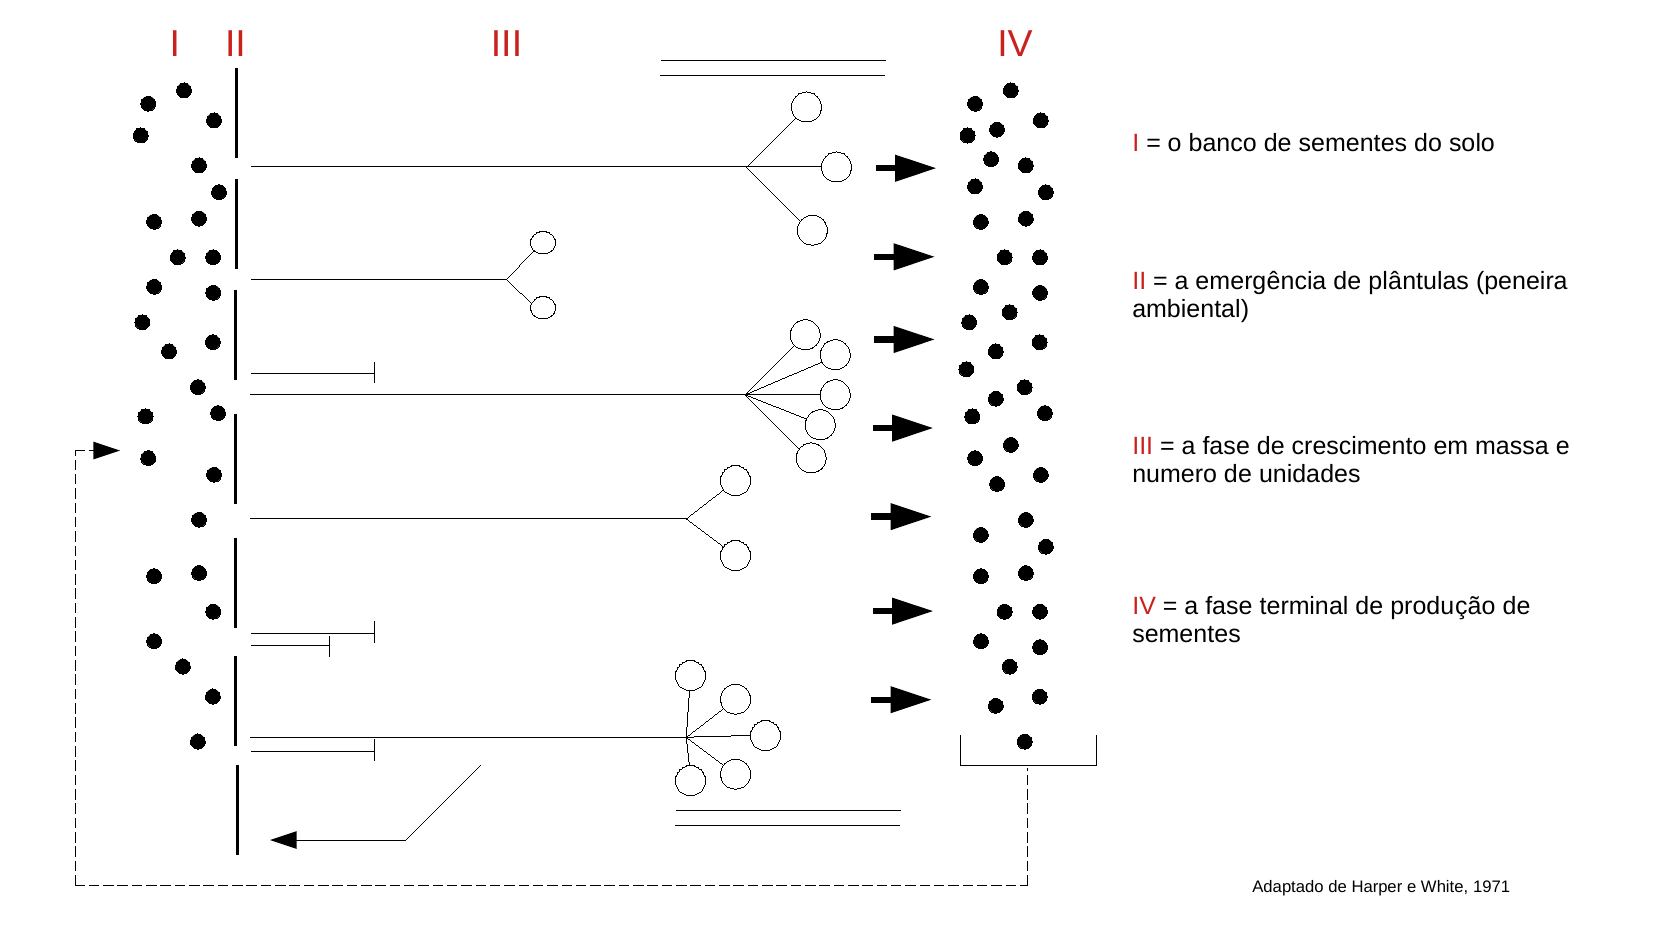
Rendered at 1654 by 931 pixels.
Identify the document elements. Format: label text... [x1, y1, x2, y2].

text_box [140, 450, 156, 466]
text_box [961, 314, 977, 330]
text_box [1002, 304, 1018, 320]
text_box [1038, 184, 1054, 200]
text_box [146, 568, 162, 584]
text_box [973, 214, 989, 230]
text_box Adaptado de Harper e White, 1971 [1237, 870, 1546, 904]
text_box [796, 442, 827, 473]
text_box [1032, 689, 1048, 705]
text_box [133, 127, 149, 143]
text_box [973, 568, 989, 584]
text_box [973, 527, 989, 543]
text_box [211, 184, 227, 200]
text_box [205, 688, 221, 705]
text_box [175, 658, 191, 675]
text_box [821, 151, 852, 182]
text_box [1018, 565, 1034, 581]
text_box [206, 112, 222, 128]
text_box [1002, 659, 1018, 675]
text_box [1018, 211, 1034, 227]
text_box [137, 408, 154, 424]
text_box [1033, 114, 1049, 128]
text_box [206, 467, 222, 483]
text_box [191, 565, 207, 581]
text_box [988, 343, 1004, 359]
text_box [140, 96, 156, 112]
text_box [675, 660, 706, 691]
text_box [720, 465, 751, 496]
text_box [797, 215, 828, 246]
text_box [146, 279, 162, 295]
text_box [191, 211, 207, 227]
text_box I [154, 15, 196, 72]
text_box [205, 334, 221, 350]
text_box [191, 512, 207, 528]
text_box [1033, 467, 1049, 483]
text_box [960, 127, 976, 144]
text_box [1032, 249, 1048, 265]
text_box III = a fase de crescimento em massa e numero de unidades [1117, 424, 1606, 496]
text_box [190, 733, 206, 750]
text_box [967, 178, 983, 194]
text_box [1032, 604, 1048, 620]
text_box [997, 604, 1013, 620]
text_box [1017, 734, 1033, 750]
text_box [176, 82, 192, 98]
text_box [989, 122, 1005, 138]
text_box [1018, 512, 1034, 528]
text_box [791, 91, 822, 122]
text_box [967, 450, 983, 466]
text_box [983, 151, 999, 167]
text_box I = o banco de sementes do solo [1117, 121, 1606, 193]
text_box [146, 633, 162, 649]
text_box [210, 405, 226, 421]
text_box [1037, 405, 1053, 421]
text_box IV [982, 15, 1061, 114]
text_box [161, 343, 177, 359]
text_box [988, 698, 1004, 714]
text_box [1038, 539, 1054, 555]
text_box III [475, 15, 541, 114]
text_box [973, 633, 989, 649]
text_box [997, 249, 1013, 265]
text_box [790, 319, 821, 350]
text_box [146, 214, 162, 230]
text_box [1032, 334, 1048, 350]
text_box [988, 391, 1004, 407]
text_box [1017, 379, 1033, 395]
text_box [720, 540, 751, 571]
text_box [967, 96, 982, 112]
text_box [805, 409, 836, 440]
text_box [530, 231, 556, 254]
text_box [958, 361, 974, 377]
text_box [973, 279, 989, 295]
text_box II = a emergência de plântulas (peneira ambiental) [1117, 259, 1606, 331]
text_box [1032, 285, 1048, 301]
text_box [1003, 437, 1019, 453]
text_box [1018, 157, 1034, 173]
text_box [820, 339, 851, 370]
text_box [820, 379, 851, 410]
text_box [1032, 639, 1048, 655]
text_box [170, 249, 186, 265]
text_box [134, 314, 150, 330]
text_box [205, 249, 221, 265]
text_box [191, 157, 207, 173]
text_box II [210, 15, 261, 72]
text_box IV = a fase terminal de produção de sementes [1117, 584, 1606, 655]
text_box [530, 296, 556, 319]
text_box [675, 765, 706, 796]
text_box [750, 720, 781, 751]
text_box [720, 684, 751, 715]
text_box [190, 379, 206, 395]
text_box [989, 476, 1005, 492]
text_box [205, 604, 221, 620]
text_box [964, 408, 980, 424]
text_box [720, 759, 751, 790]
text_box [205, 285, 221, 301]
